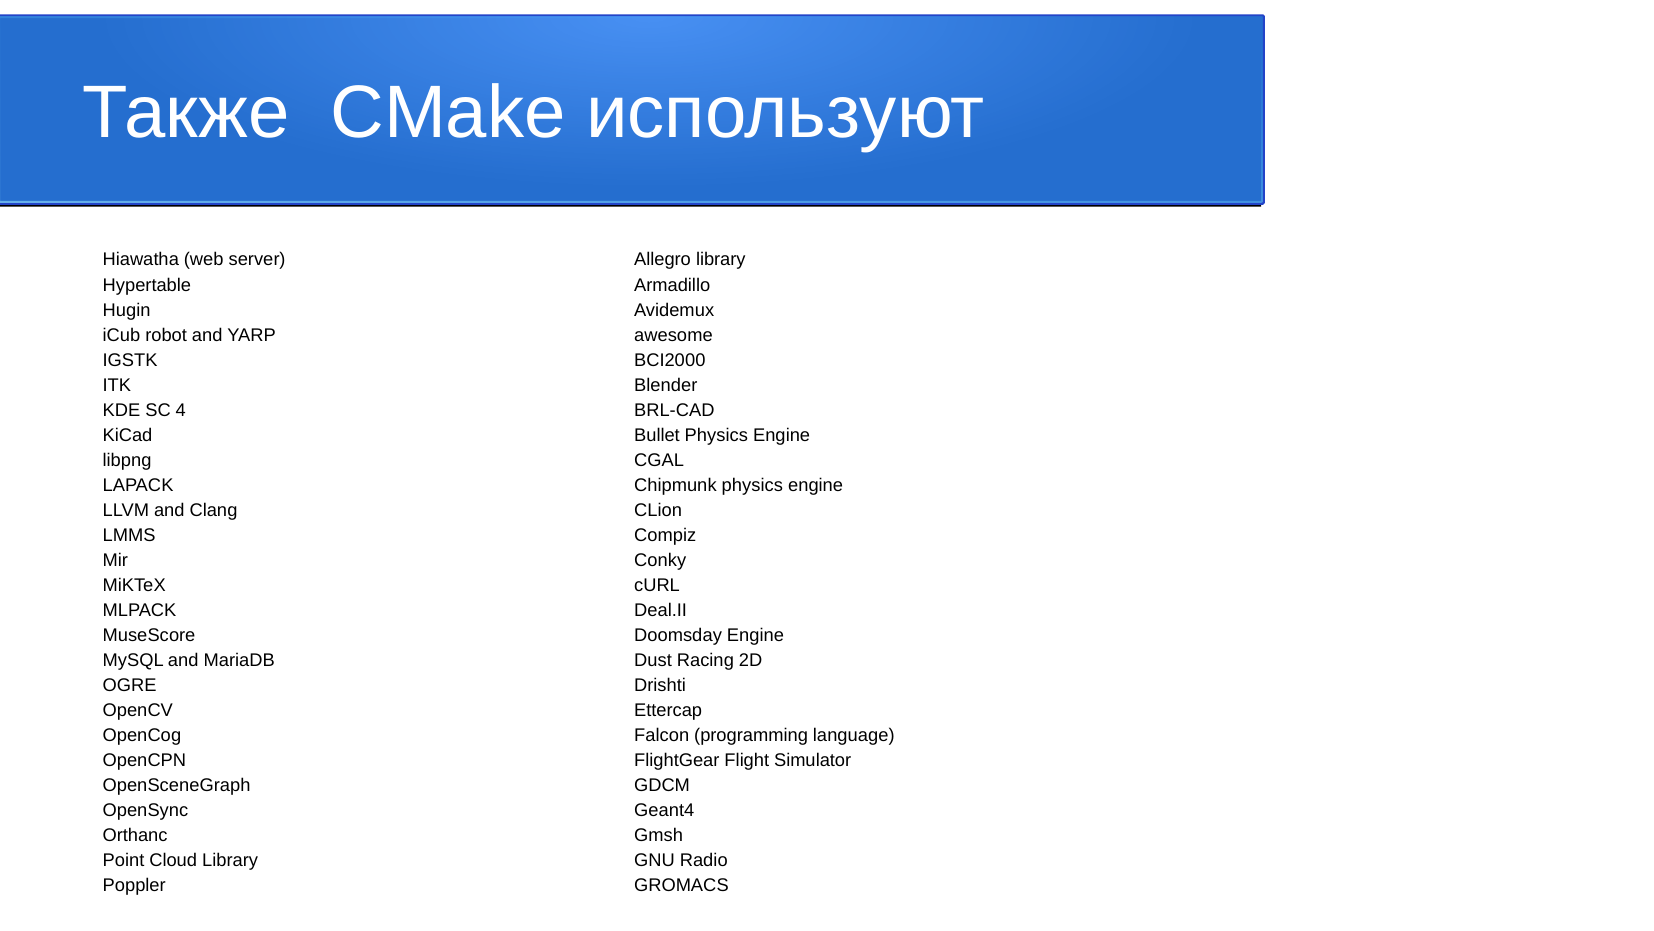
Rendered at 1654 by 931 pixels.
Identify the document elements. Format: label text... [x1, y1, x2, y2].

list Allegro library Armadillo Avidemux awesome BCI2000 Blender BRL-CAD Bullet Physics Engine CGAL Chipmunk physics engine CLion Compiz Conky cURL Deal.II Doomsday Engine Dust Racing 2D Drishti Ettercap Falcon (programming language) FlightGear Flight Simulator GDCM Geant4 Gmsh GNU Radio GROMACS [614, 224, 1341, 910]
list Hiawatha (web server) Hypertable Hugin iCub robot and YARP IGSTK ITK KDE SC 4 KiCad libpng LAPACK LLVM and Clang LMMS Mir MiKTeX MLPACK MuseScore MySQL and MariaDB OGRE OpenCV OpenCog OpenCPN OpenSceneGraph OpenSync Orthanc Point Cloud Library Poppler [82, 224, 614, 898]
title Также CMake используют [82, 29, 1235, 196]
